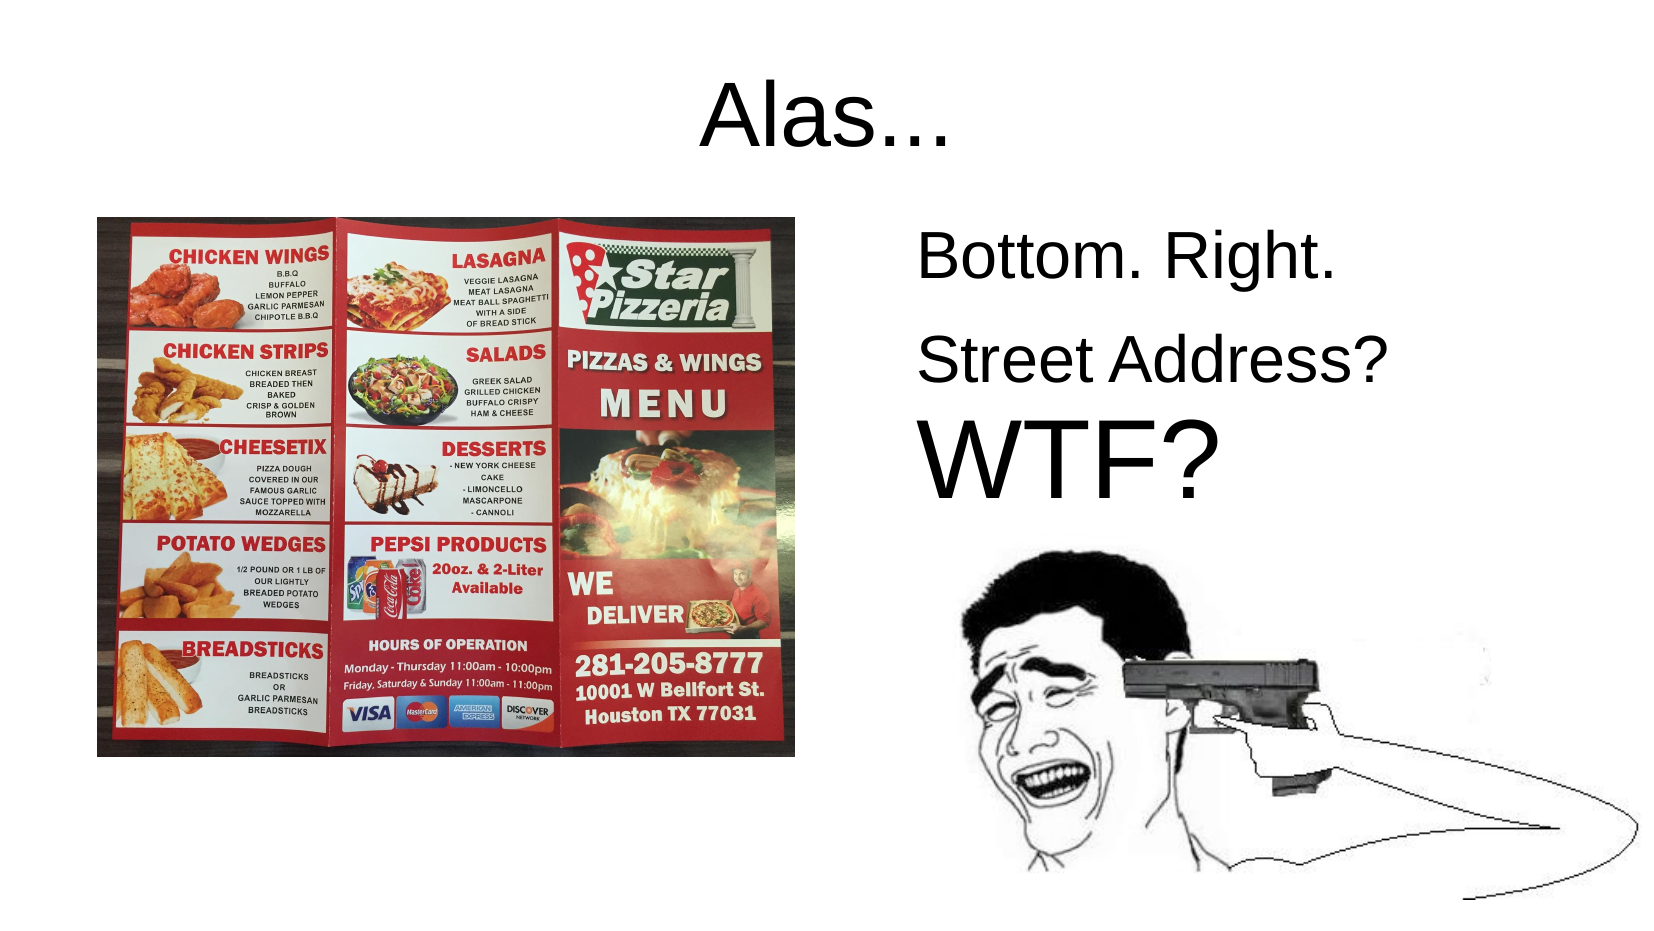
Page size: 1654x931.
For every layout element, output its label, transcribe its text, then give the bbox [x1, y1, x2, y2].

title Alas... [82, 37, 1571, 193]
list Bottom. Right. Street Address? WTF? [845, 217, 1572, 758]
picture [916, 523, 1654, 901]
picture [97, 217, 795, 758]
